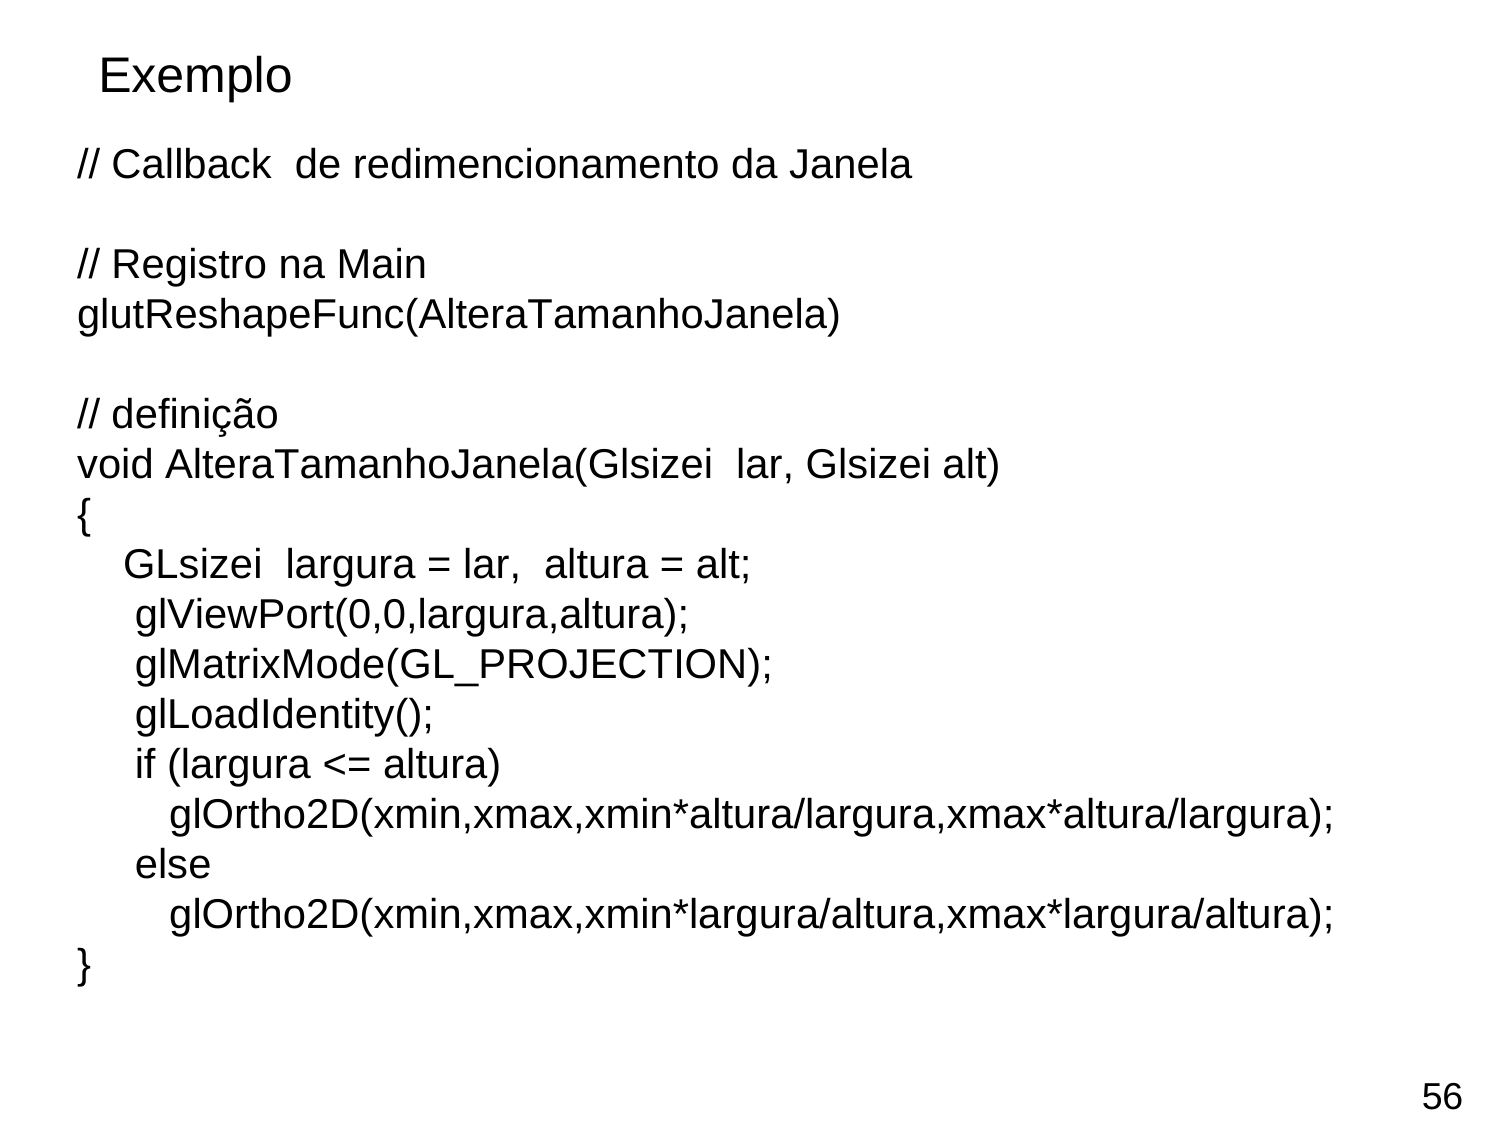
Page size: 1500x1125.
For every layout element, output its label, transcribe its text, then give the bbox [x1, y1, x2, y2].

text_box Exemplo [83, 35, 308, 111]
text_box // Callback de redimencionamento da Janela // Registro na Main glutReshapeFunc(AlteraTamanhoJanela) // definição void AlteraTamanhoJanela(Glsizei lar, Glsizei alt) { GLsizei largura = lar, altura = alt; glViewPort(0,0,largura,altura); glMatrixMode(GL_PROJECTION); glLoadIdentity(); if (largura <= altura) glOrtho2D(xmin,xmax,xmin*altura/largura,xmax*altura/largura); else glOrtho2D(xmin,xmax,xmin*largura/altura,xmax*largura/altura); } [62, 128, 1351, 1045]
text_box 56 [1407, 1064, 1479, 1125]
